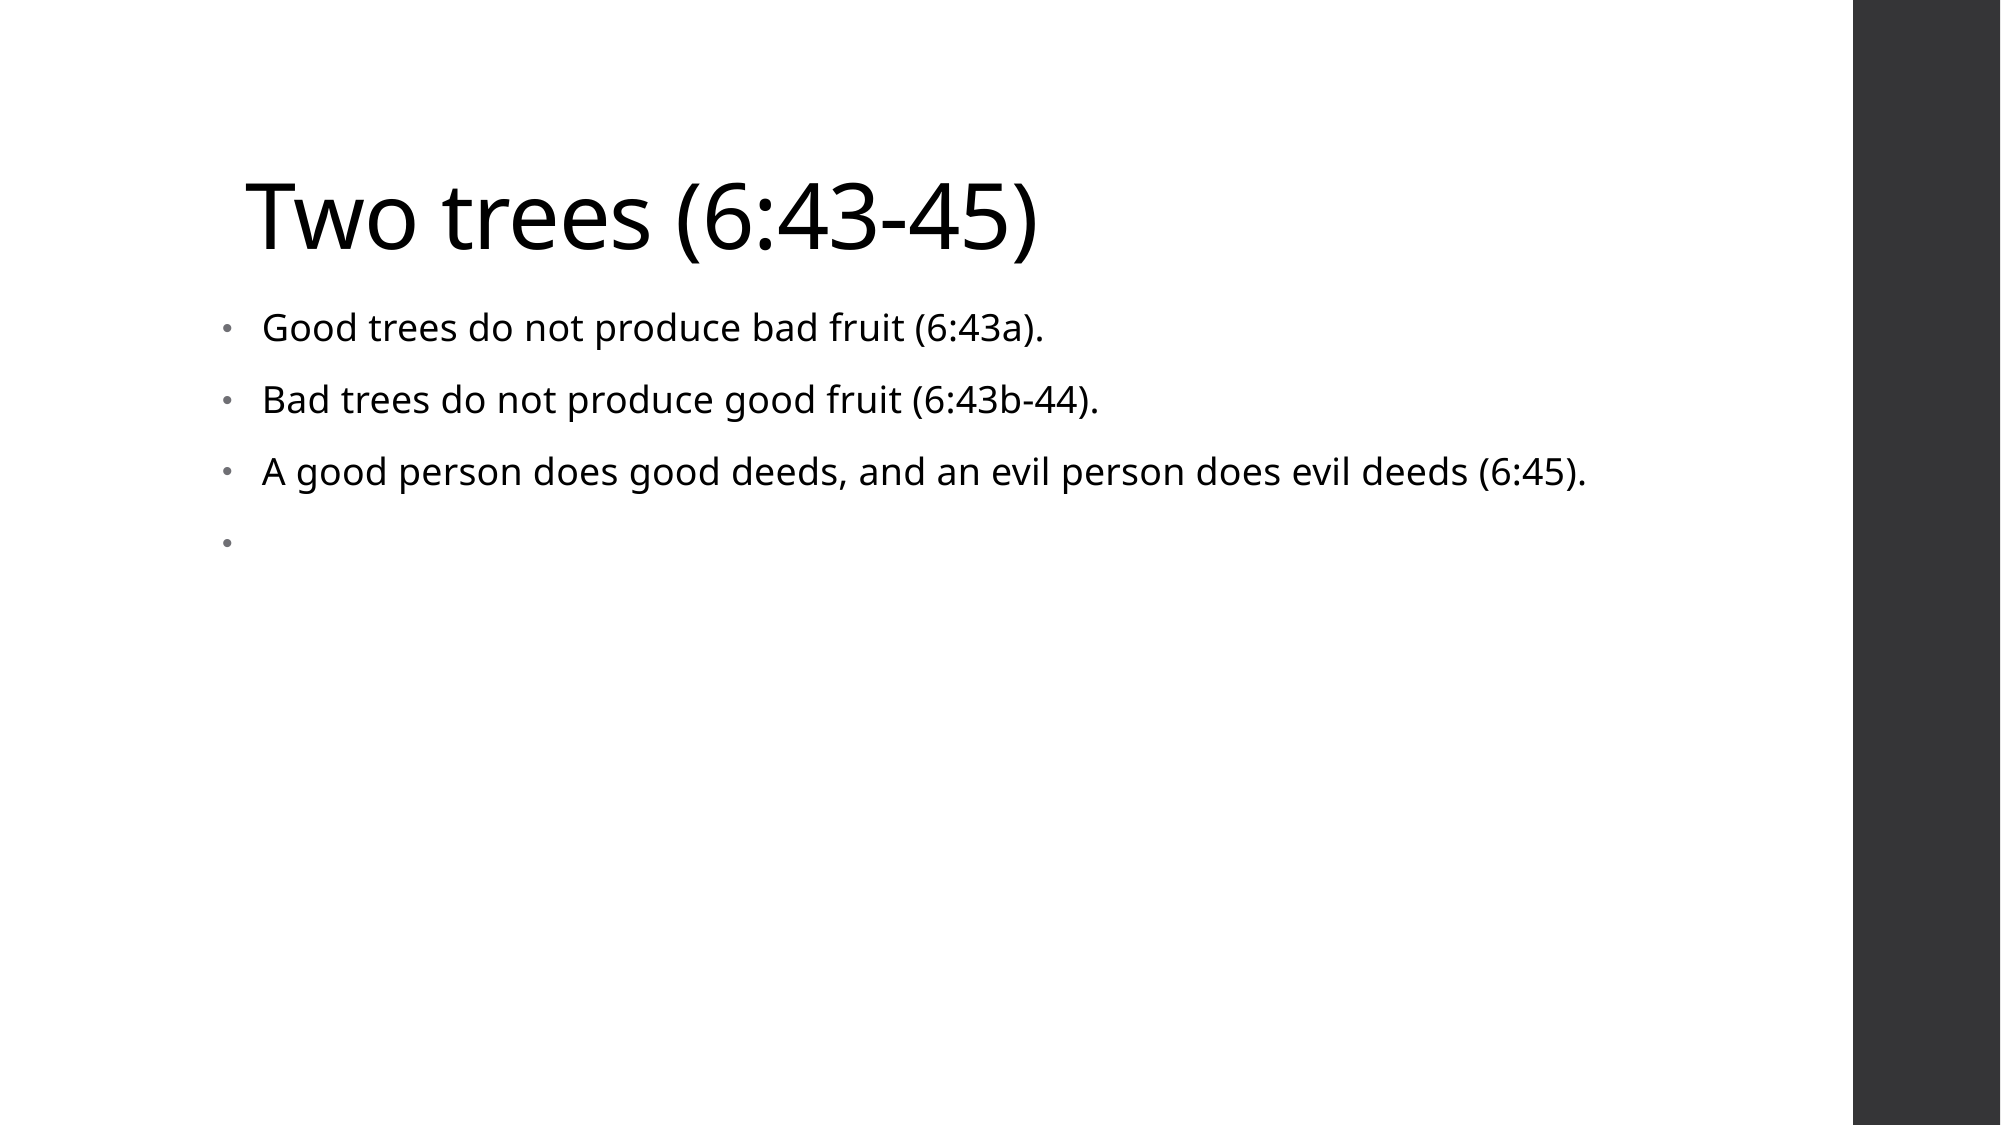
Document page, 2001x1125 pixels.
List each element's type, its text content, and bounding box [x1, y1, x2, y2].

title Two trees (6:43-45) [206, 60, 1797, 278]
list Good trees do not produce bad fruit (6:43a). Bad trees do not produce good fruit (6:43b-44). A good person does good deeds, and an evil person does evil deeds (6:45). [206, 299, 1617, 1014]
